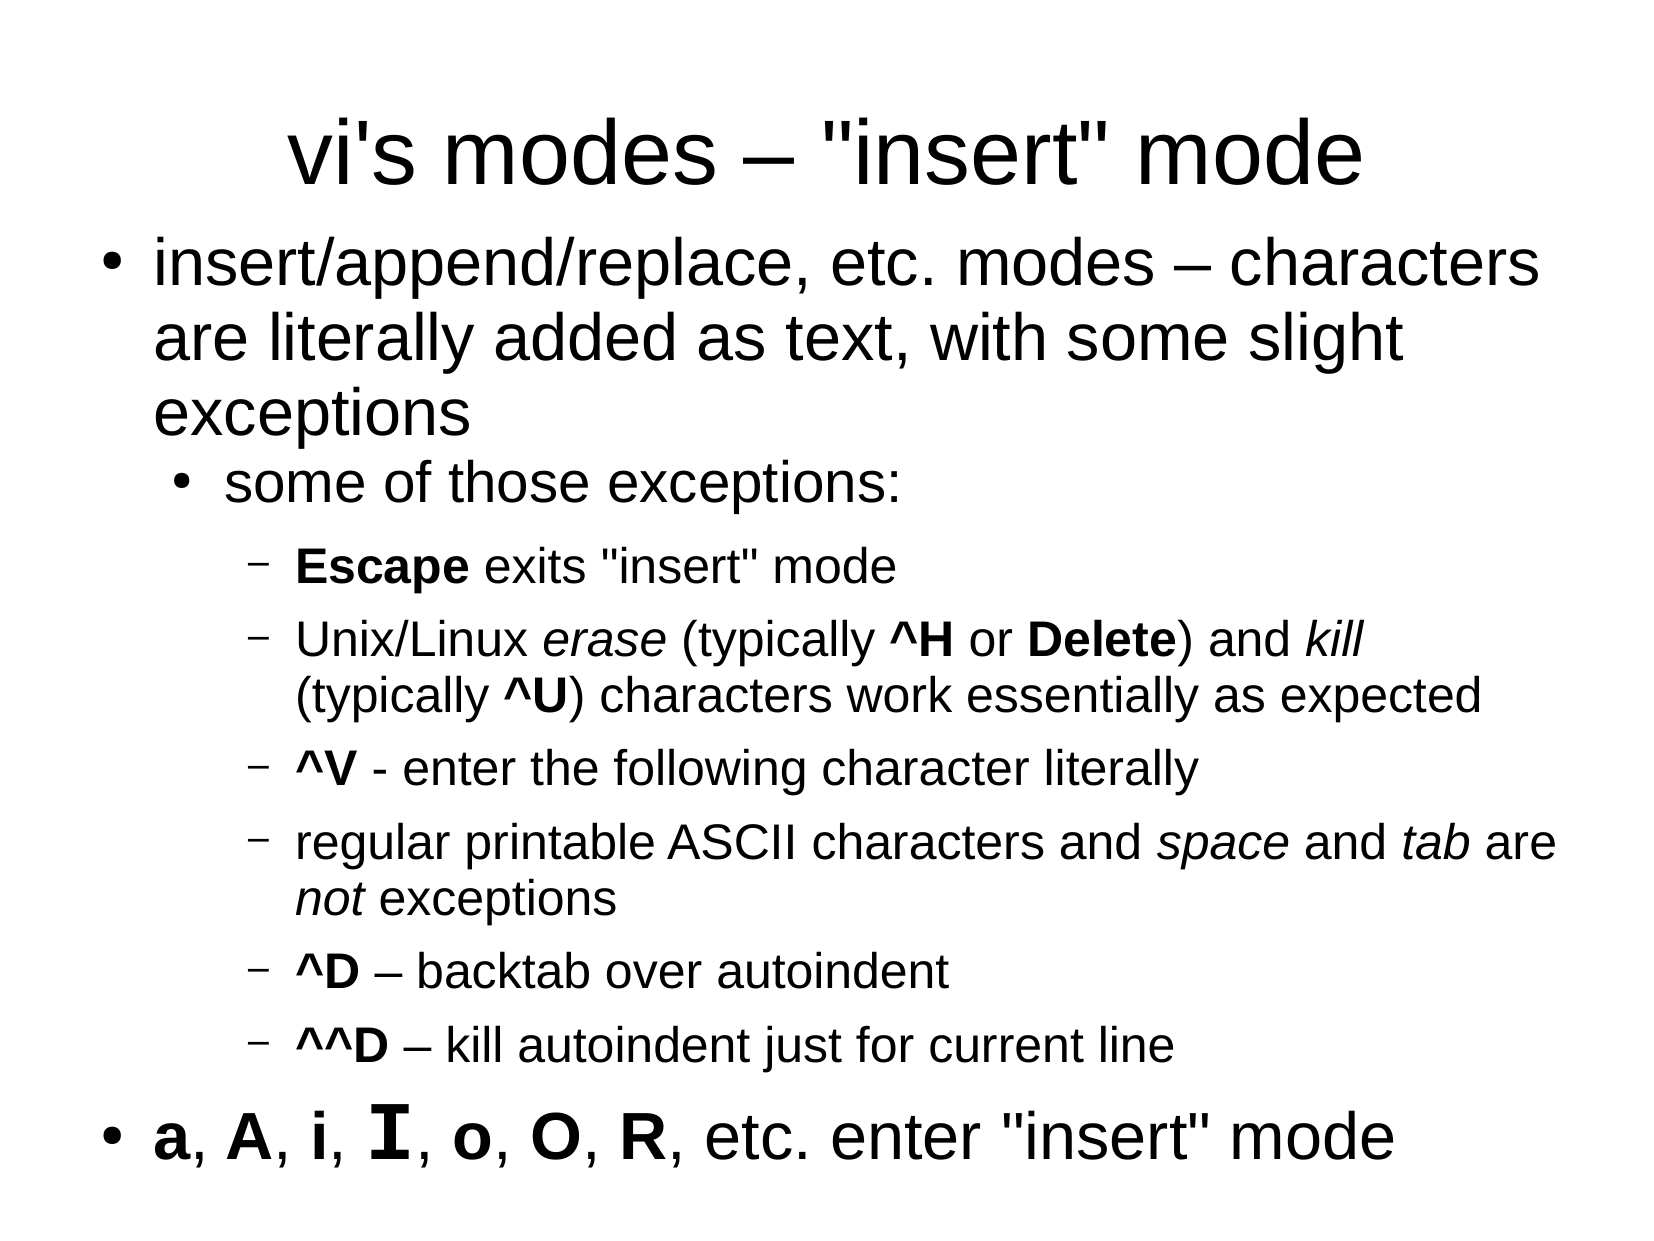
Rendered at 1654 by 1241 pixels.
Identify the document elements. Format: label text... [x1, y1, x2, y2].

title vi's modes – "insert" mode [82, 56, 1571, 225]
list insert/append/replace, etc. modes – characters are literally added as text, with some slight exceptions some of those exceptions: Escape exits "insert" mode Unix/Linux erase (typically ^H or Delete) and kill (typically ^U) characters work essentially as expected ^V - enter the following character literally regular printable ASCII characters and space and tab are not exceptions ^D – backtab over autoindent ^^D – kill autoindent just for current line a, A, i, I, o, O, R, etc. enter "insert" mode [82, 225, 1571, 1241]
